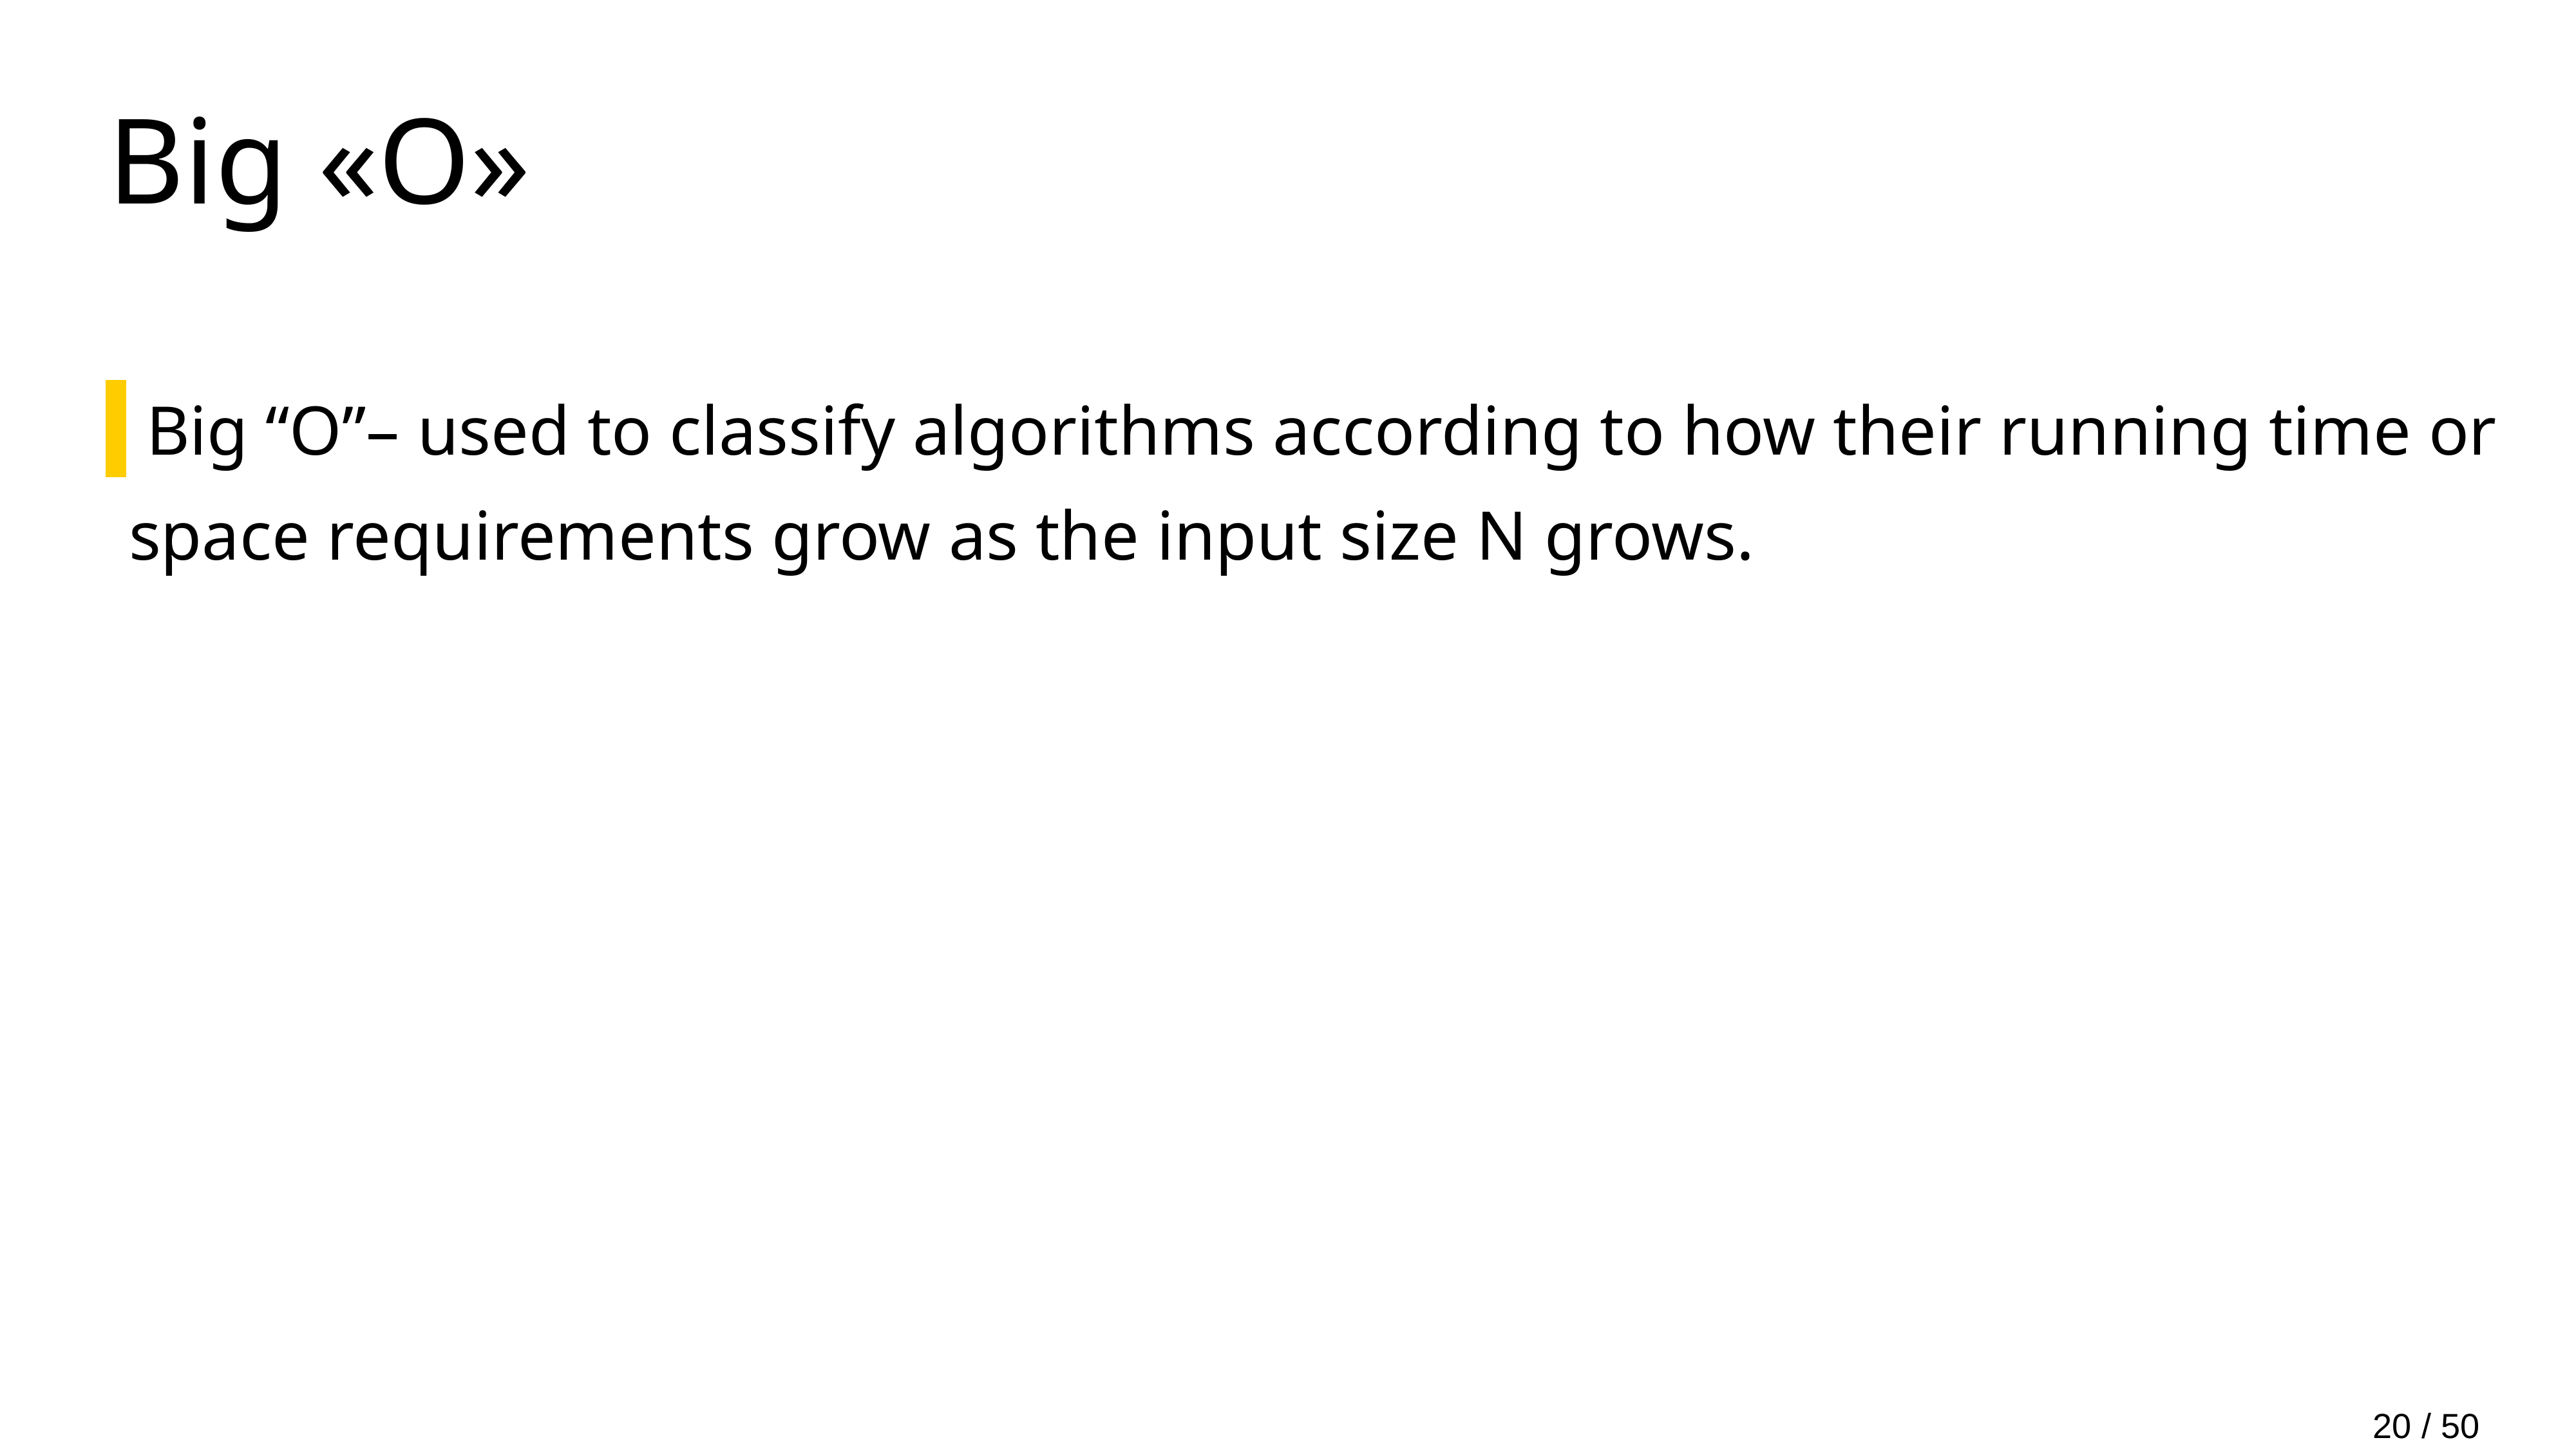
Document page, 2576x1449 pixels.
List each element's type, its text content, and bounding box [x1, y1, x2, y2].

text_box Big “О”– used to classify algorithms according to how their running time or space requirements grow as the input size N grows. [96, 364, 2512, 1419]
text_box <number> / 50 [2363, 1402, 2576, 1449]
title Big «О» [108, 80, 2468, 242]
